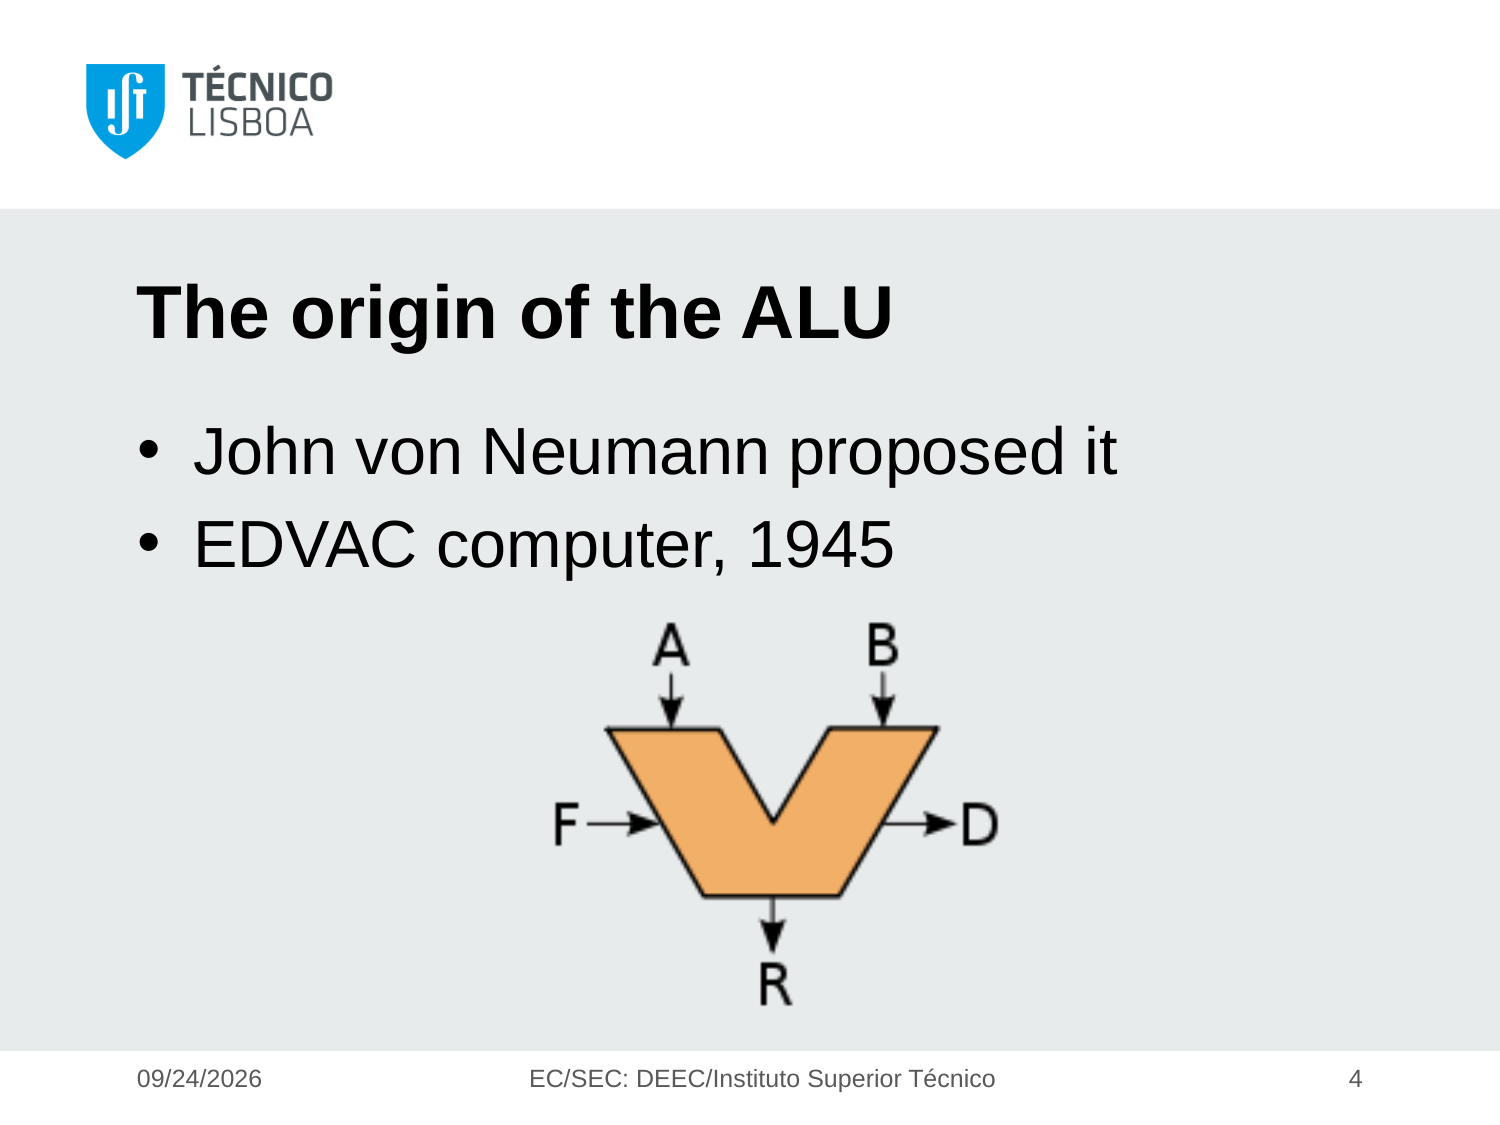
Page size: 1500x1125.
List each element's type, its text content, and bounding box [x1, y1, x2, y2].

footer EC/SEC: DEEC/Instituto Superior Técnico [512, 1052, 1021, 1103]
slide_number 11/10/2020 [121, 1052, 425, 1103]
list John von Neumann proposed it EDVAC computer, 1945 [121, 400, 1378, 1005]
slide_number <number> [1077, 1052, 1378, 1103]
picture [0, 0, 1500, 1125]
title The origin of the ALU [121, 237, 1378, 381]
